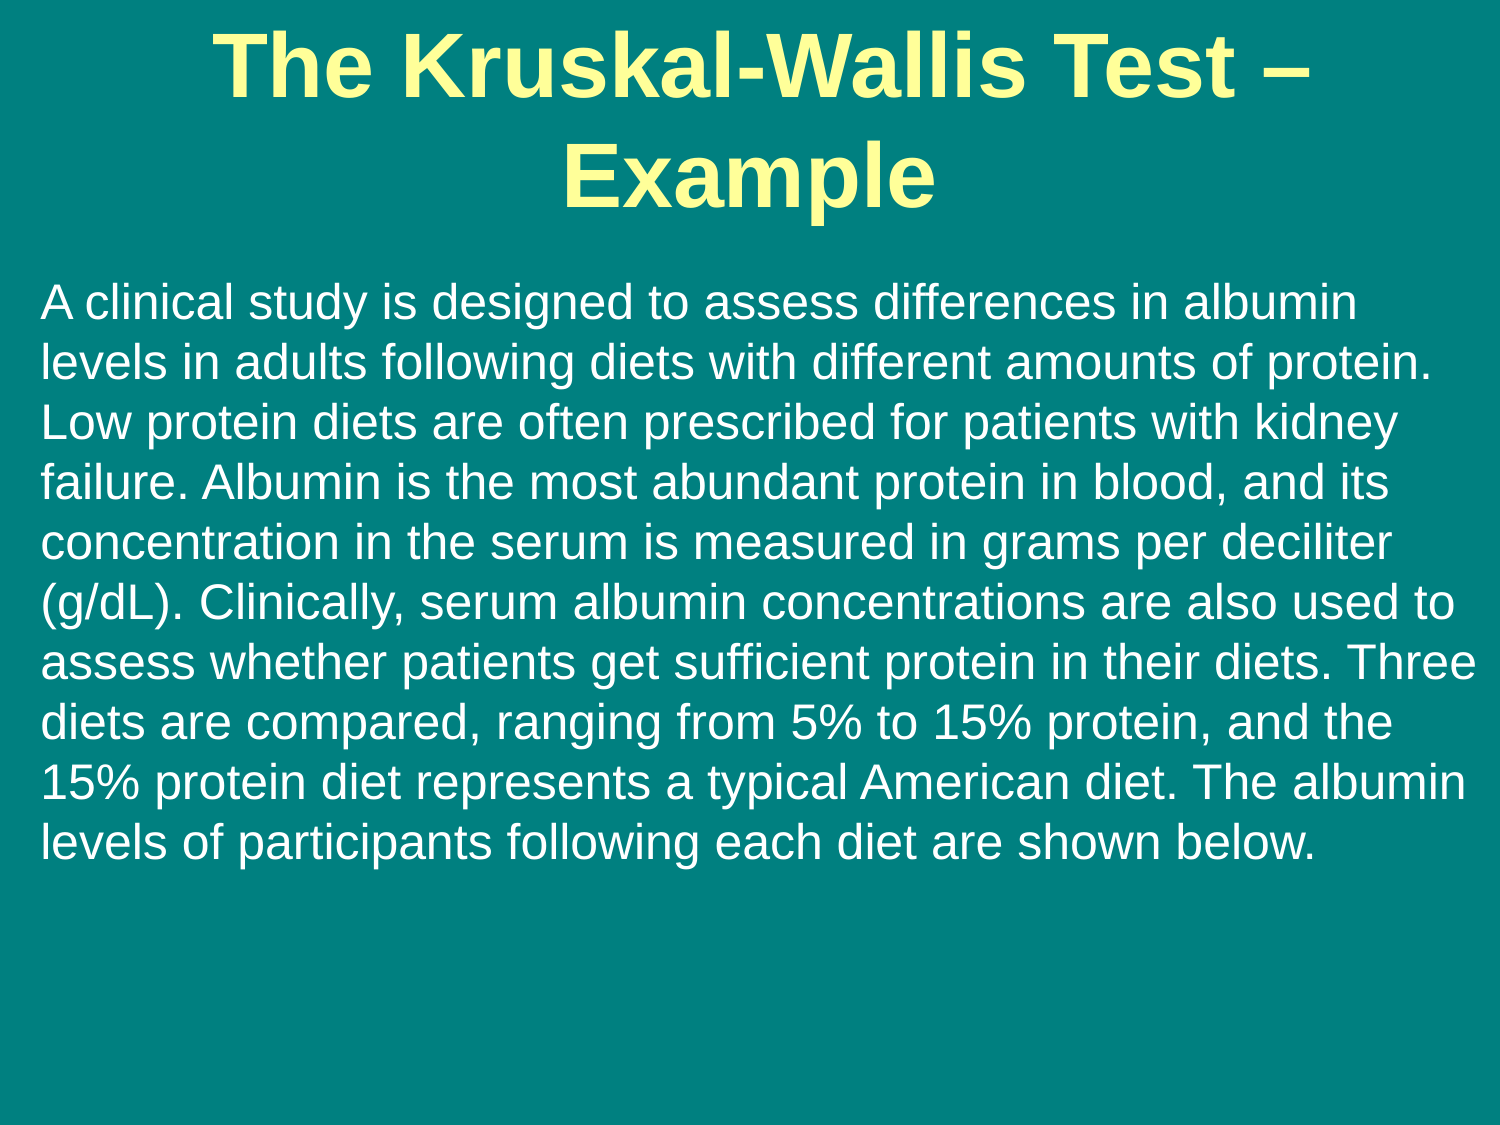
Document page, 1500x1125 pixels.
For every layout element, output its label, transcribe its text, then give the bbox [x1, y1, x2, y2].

title The Kruskal-Wallis Test – Example [87, 22, 1438, 210]
text_box A clinical study is designed to assess differences in albumin levels in adults following diets with different amounts of protein. Low protein diets are often prescribed for patients with kidney failure. Albumin is the most abundant protein in blood, and its concentration in the serum is measured in grams per deciliter (g/dL). Clinically, serum albumin concentrations are also used to assess whether patients get sufficient protein in their diets. Three diets are compared, ranging from 5% to 15% protein, and the 15% protein diet represents a typical American diet. The albumin levels of participants following each diet are shown below. [25, 262, 1500, 878]
